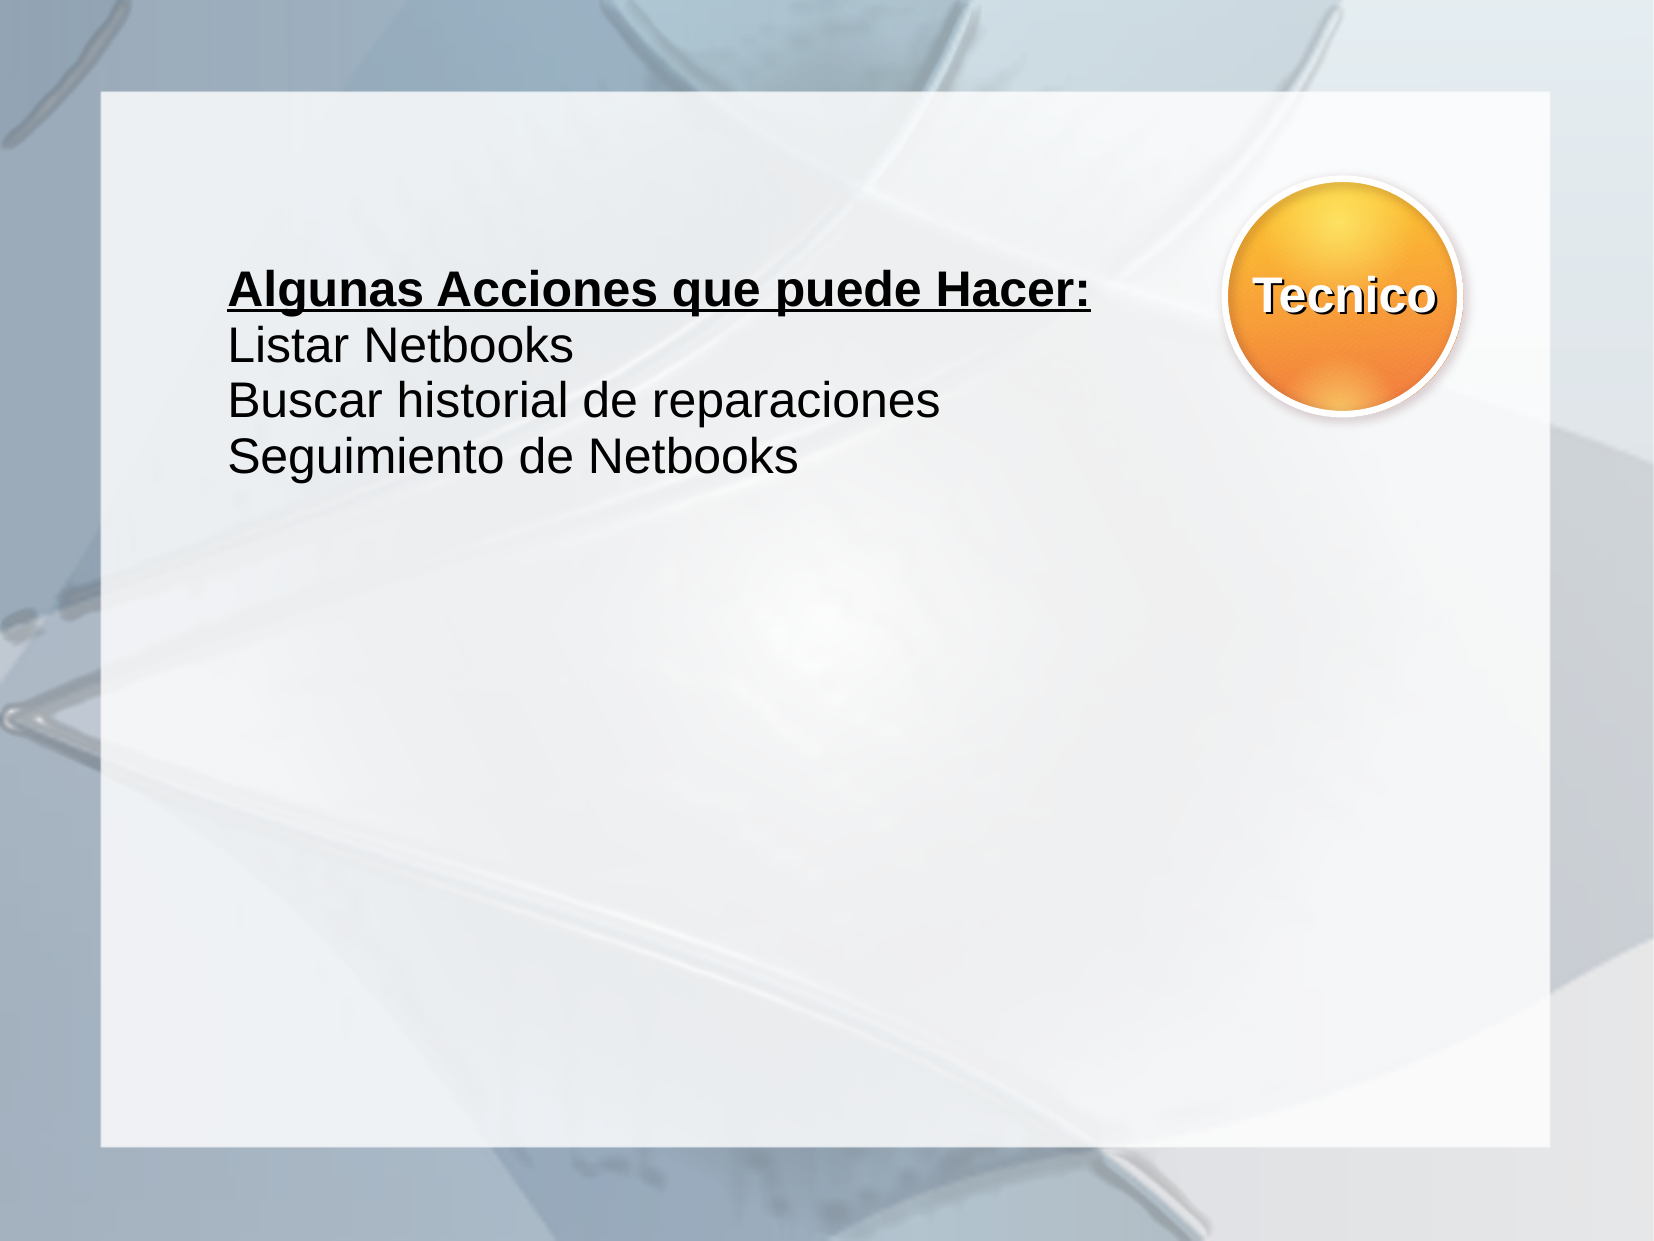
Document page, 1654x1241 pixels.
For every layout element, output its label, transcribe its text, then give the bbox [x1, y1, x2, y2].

picture [0, 0, 1654, 1241]
text_box Algunas Acciones que puede Hacer: Listar Netbooks Buscar historial de reparaciones Seguimiento de Netbooks [212, 253, 1146, 576]
